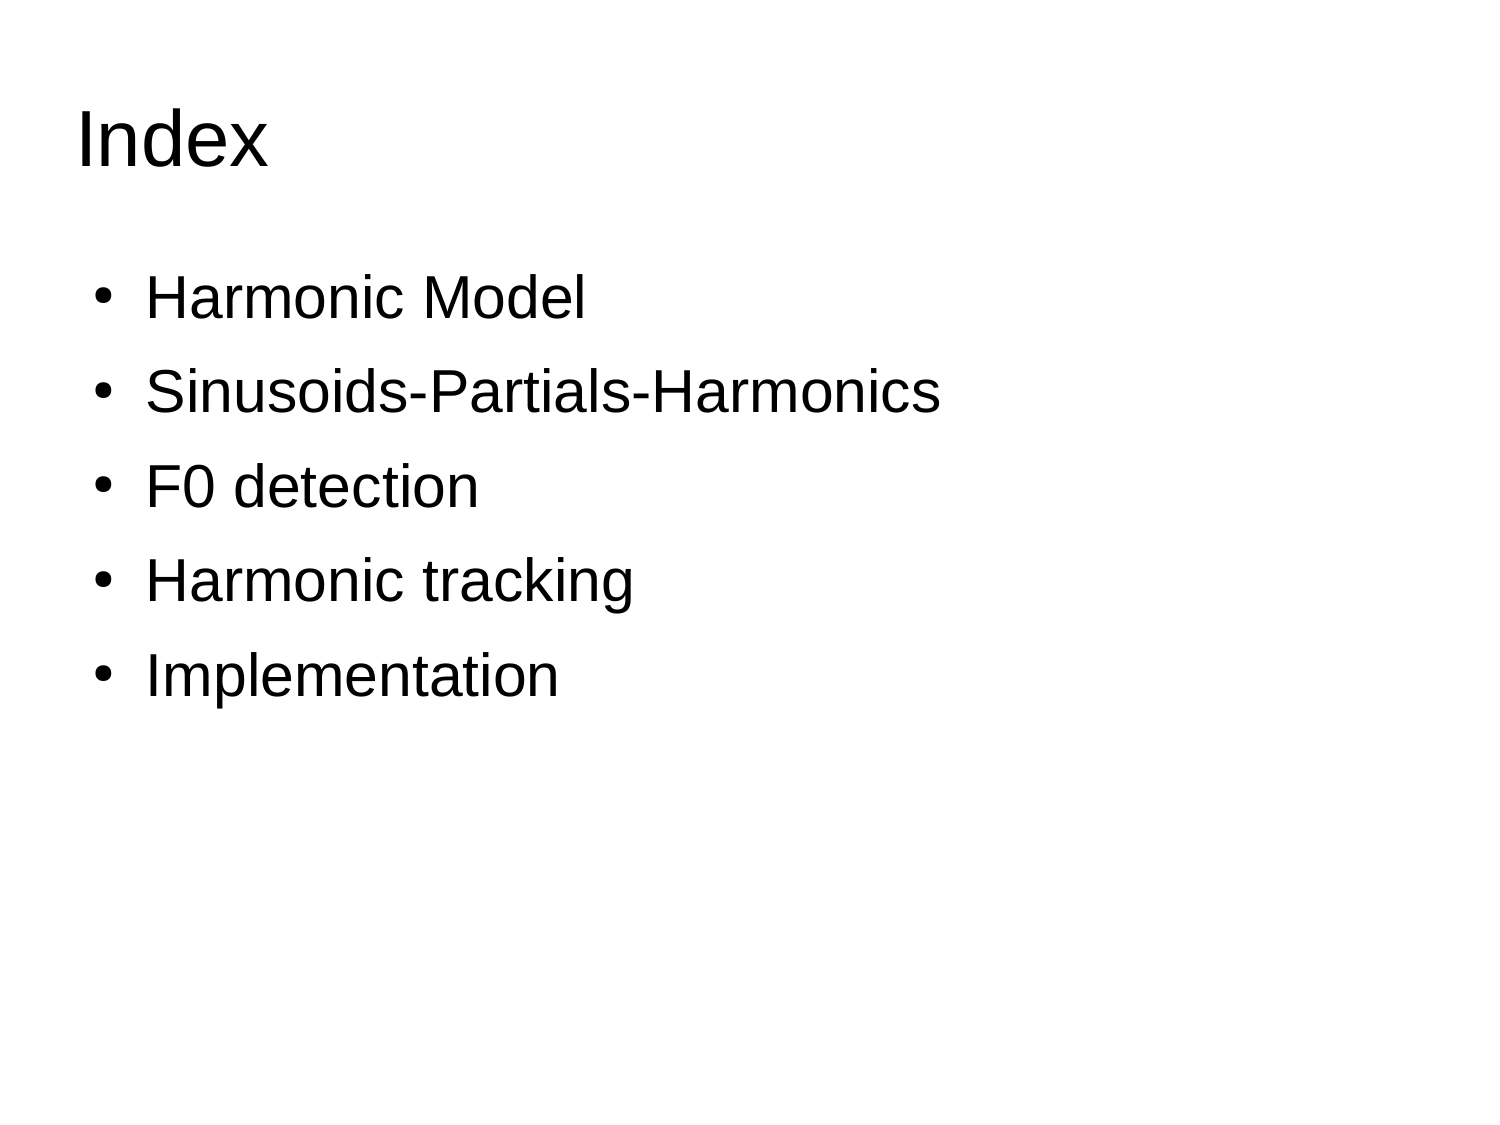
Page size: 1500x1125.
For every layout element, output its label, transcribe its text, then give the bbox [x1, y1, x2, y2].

list Harmonic Model Sinusoids-Partials-Harmonics F0 detection Harmonic tracking Implementation [75, 263, 1425, 916]
title Index [75, 44, 1425, 233]
